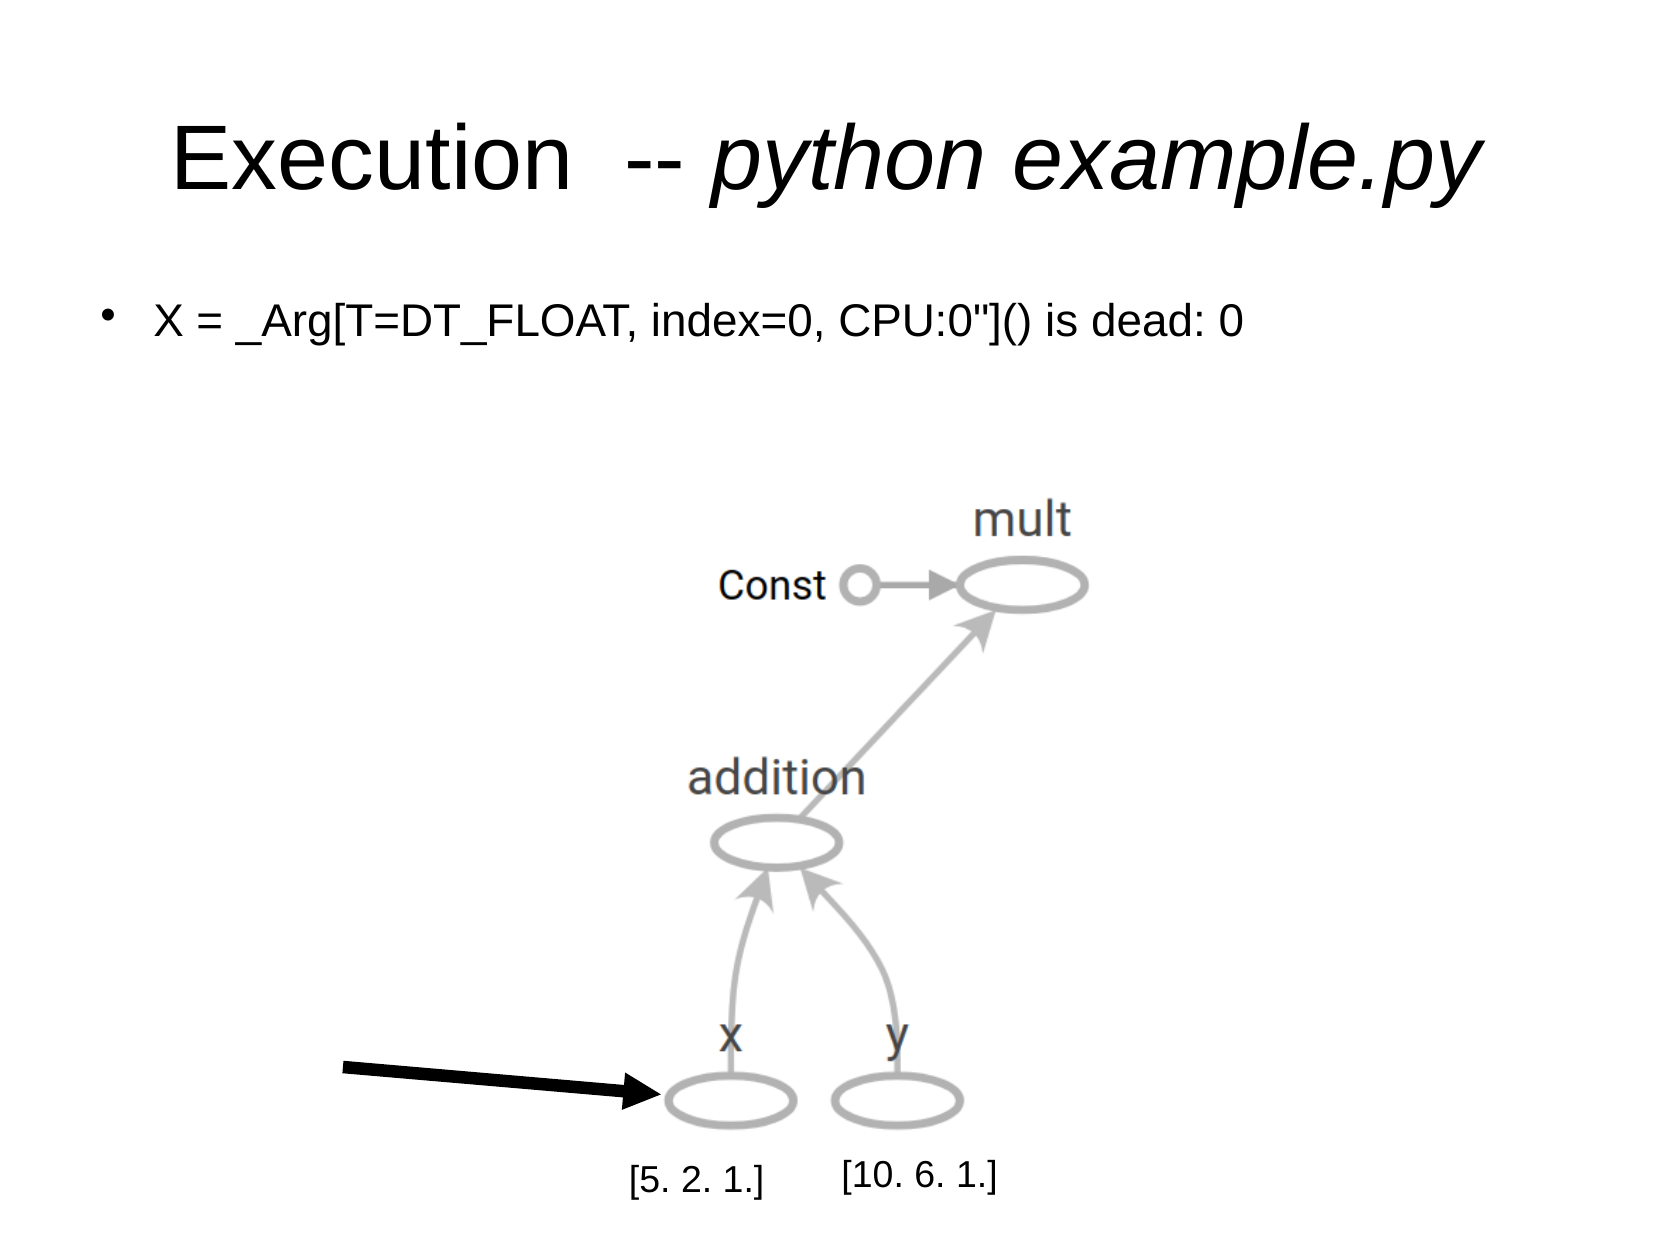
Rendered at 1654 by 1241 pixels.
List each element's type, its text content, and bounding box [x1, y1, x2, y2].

picture [566, 460, 1151, 1170]
text_box X = _Arg[T=DT_FLOAT, index=0, CPU:0"]() is dead: 0 [82, 290, 1571, 1010]
text_box [5. 2. 1.] [614, 1151, 827, 1209]
text_box Execution -- python example.py [82, 49, 1571, 257]
text_box [10. 6. 1.] [826, 1145, 1122, 1203]
